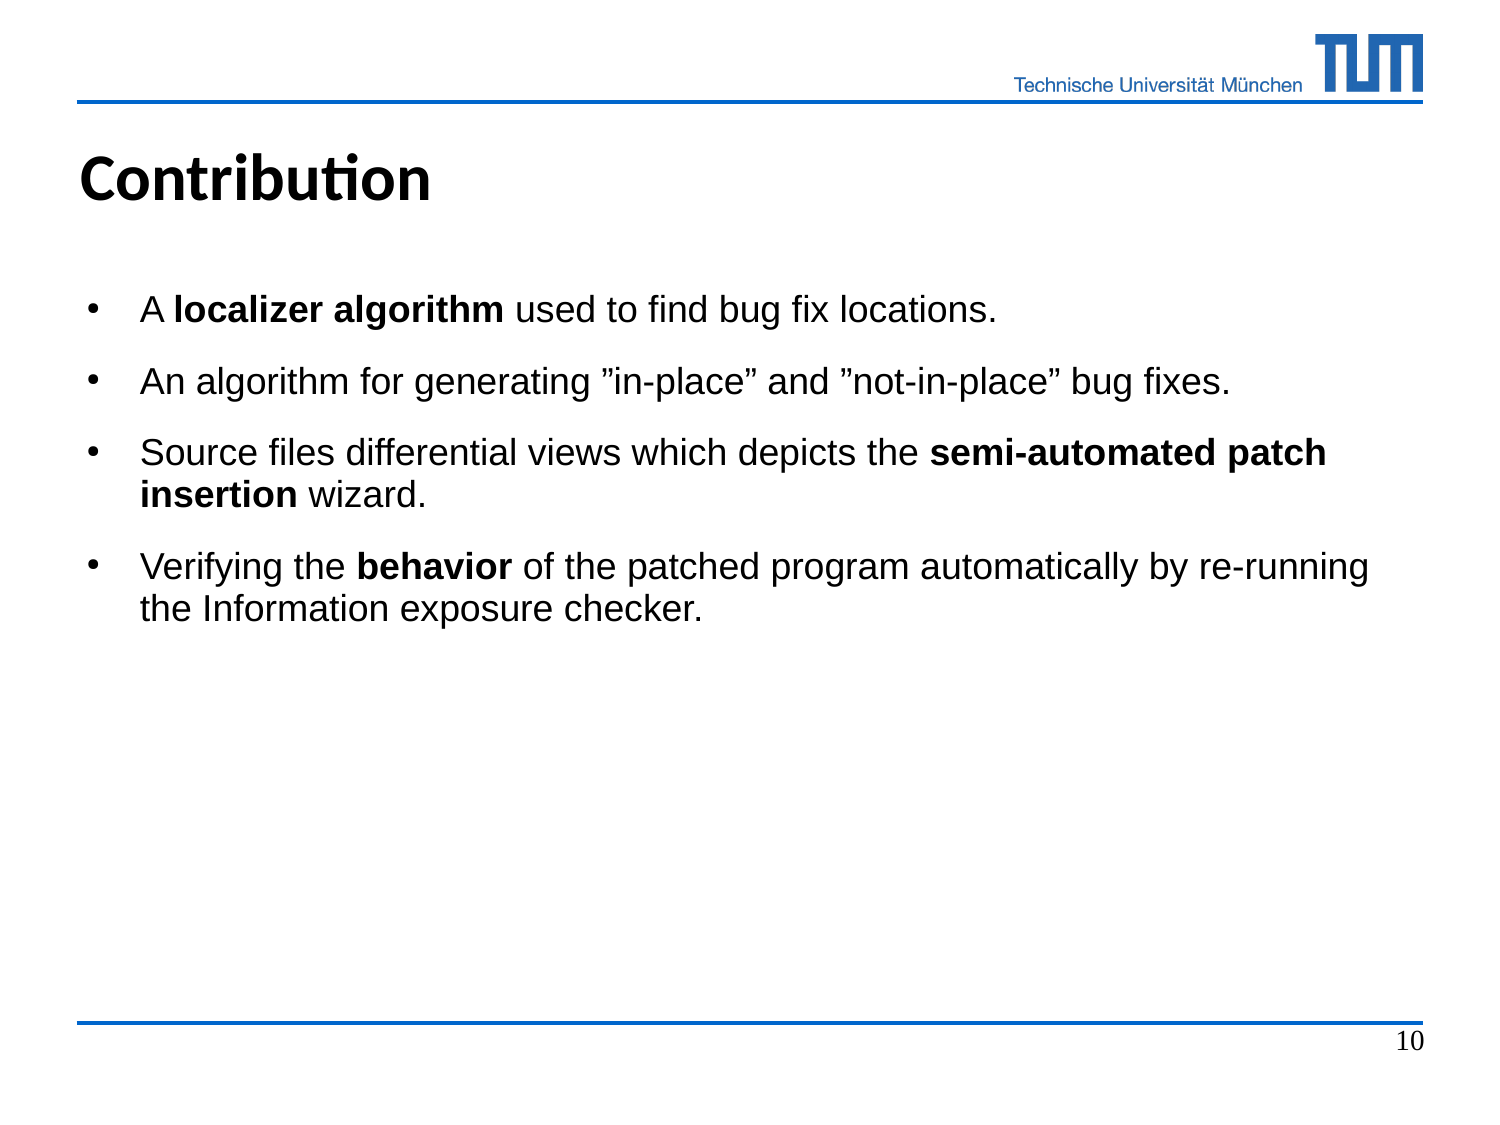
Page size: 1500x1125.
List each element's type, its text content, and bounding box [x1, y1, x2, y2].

list A localizer algorithm used to find bug fix locations. An algorithm for generating ”in-place” and ”not-in-place” bug fixes. Source files differential views which depicts the semi-automated patch insertion wizard. Verifying the behavior of the patched program automatically by re-running the Information exposure checker. [68, 288, 1406, 942]
picture [1014, 34, 1423, 92]
title Contribution [80, 140, 1419, 228]
